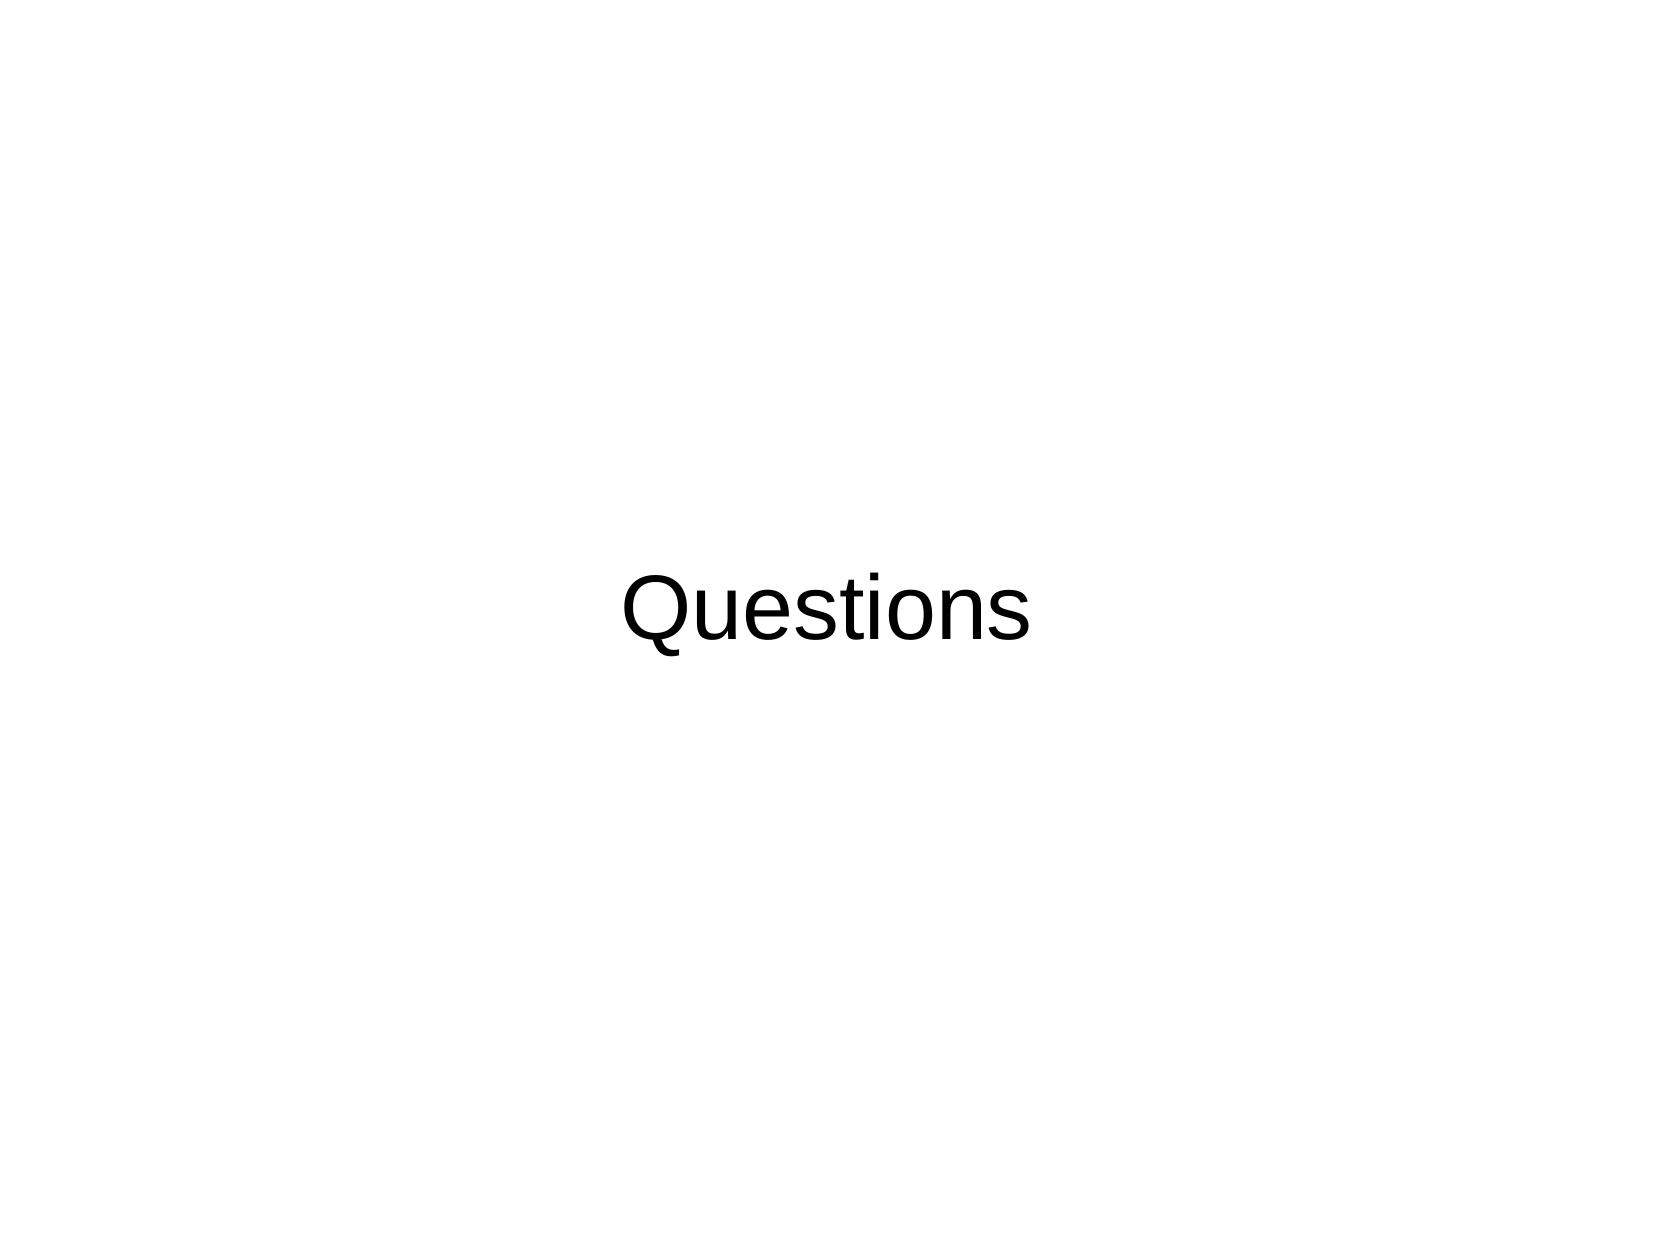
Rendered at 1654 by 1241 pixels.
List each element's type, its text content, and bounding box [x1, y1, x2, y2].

title Questions [82, 511, 1571, 704]
